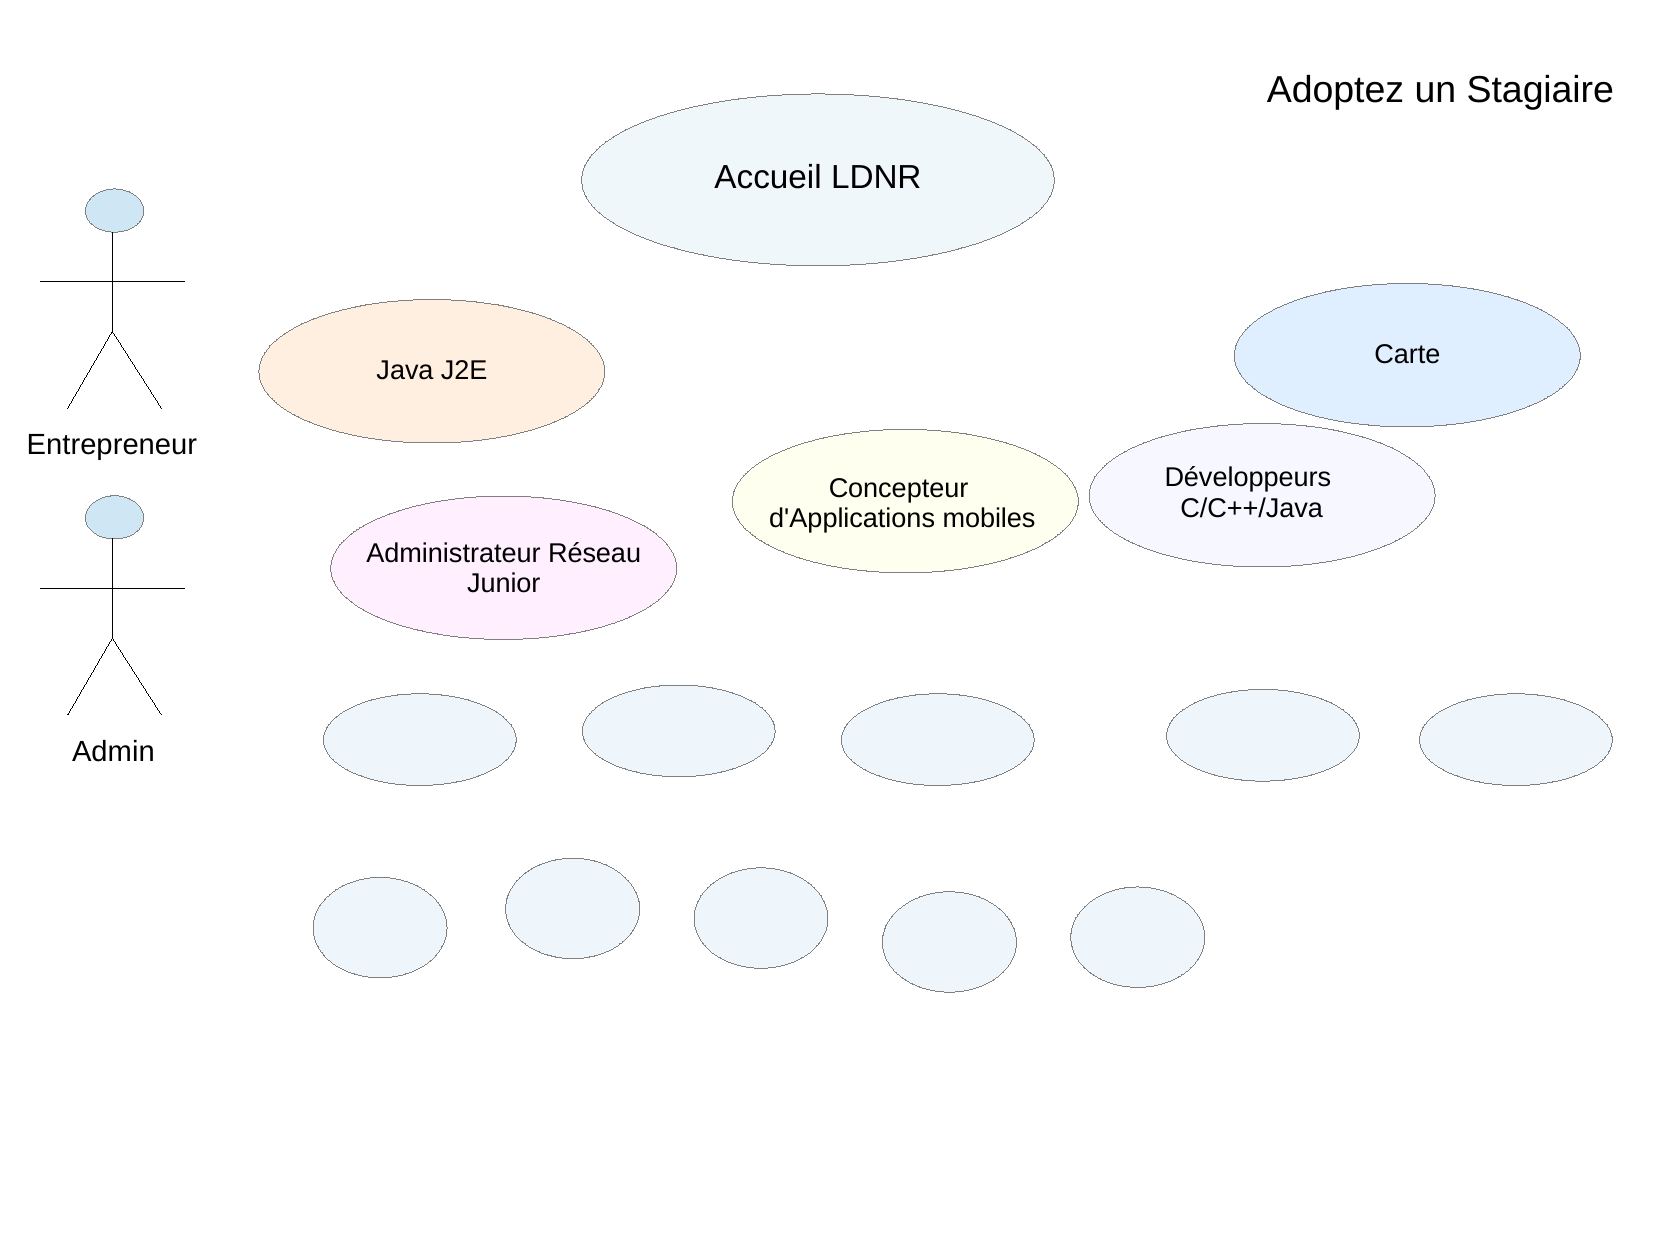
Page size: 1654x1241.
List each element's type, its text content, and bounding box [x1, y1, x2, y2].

text_box [1057, 466, 1079, 536]
text_box Accueil LDNR [656, 151, 980, 209]
text_box Administrateur Réseau Junior [330, 496, 677, 640]
text_box [761, 541, 1050, 573]
text_box Adoptez un Stagiaire [1252, 61, 1629, 119]
text_box Admin [57, 727, 190, 776]
text_box [882, 891, 1017, 993]
text_box [1419, 693, 1613, 786]
text_box [1234, 283, 1581, 427]
text_box Entrepreneur [11, 420, 219, 469]
text_box [258, 299, 605, 443]
text_box [732, 466, 754, 536]
text_box [581, 93, 1055, 266]
text_box [694, 867, 828, 969]
text_box [1166, 689, 1360, 782]
text_box [1089, 423, 1436, 567]
text_box [582, 685, 776, 777]
text_box [1070, 886, 1205, 988]
text_box Développeurs C/C++/Java [1149, 455, 1375, 536]
text_box [313, 877, 448, 978]
text_box [85, 495, 144, 539]
text_box [755, 429, 1055, 465]
text_box [505, 858, 640, 959]
text_box Carte [1338, 331, 1477, 380]
text_box Java J2E [345, 347, 518, 396]
text_box Concepteur d'Applications mobiles [754, 465, 1057, 541]
text_box [841, 693, 1035, 786]
text_box [85, 188, 144, 233]
text_box [323, 693, 517, 786]
